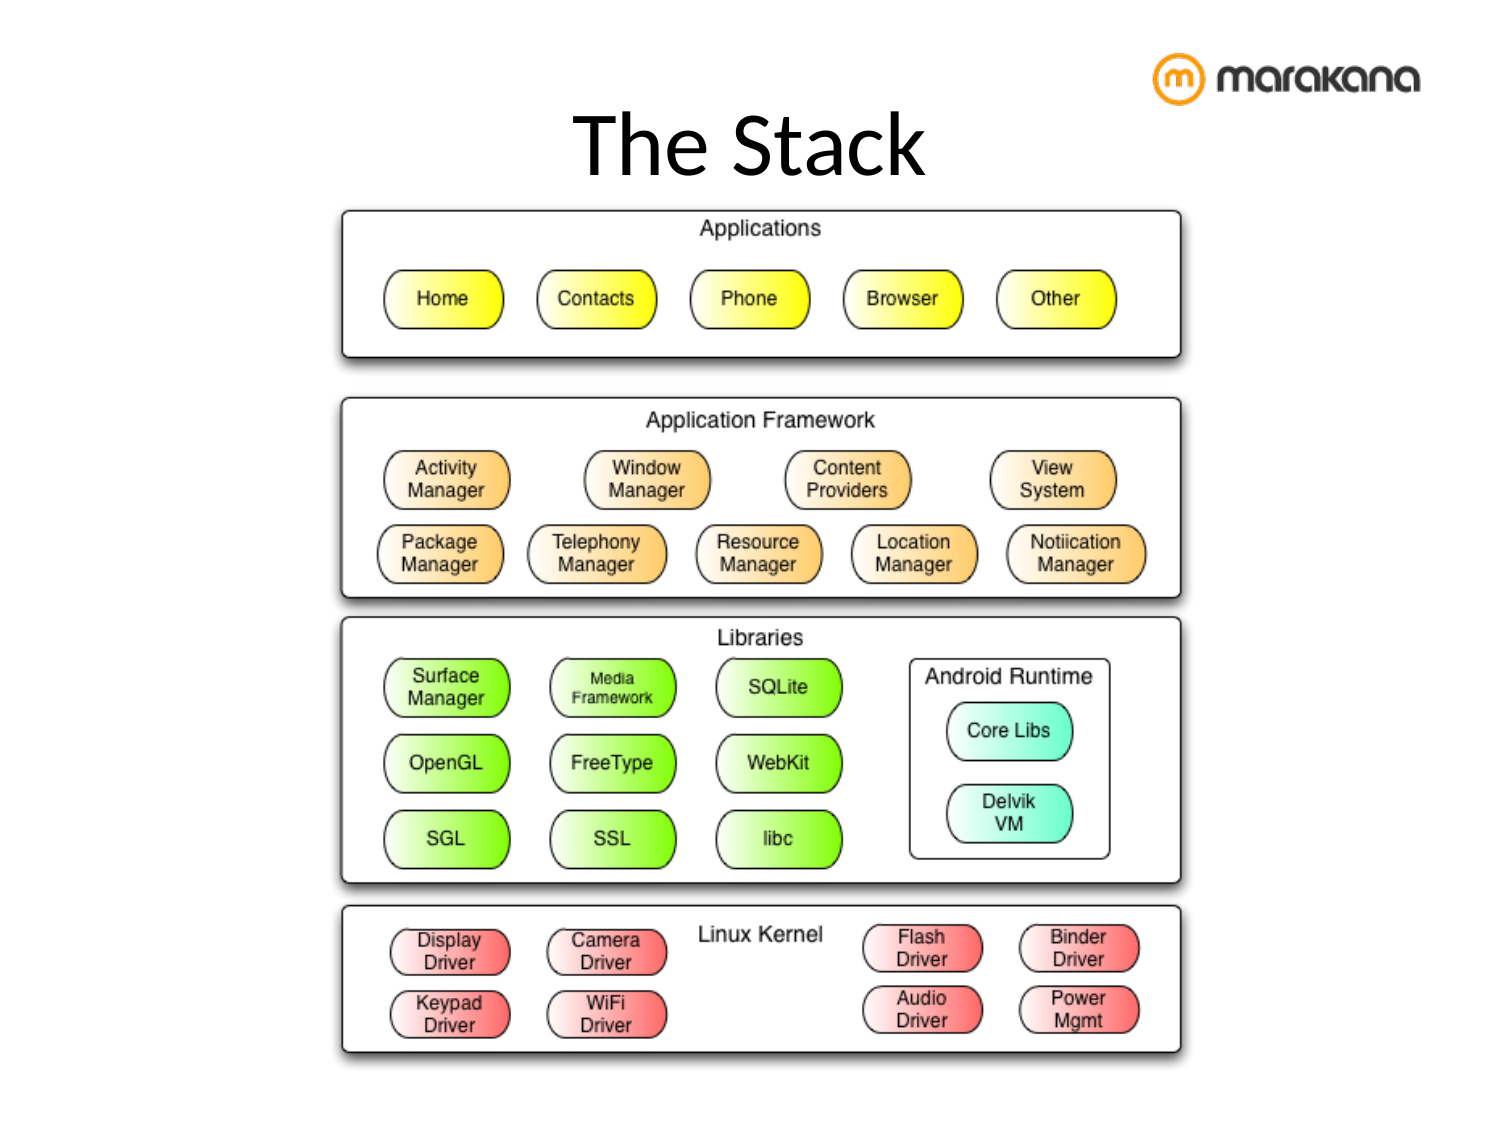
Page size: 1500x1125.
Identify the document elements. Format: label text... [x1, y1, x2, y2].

picture [324, 199, 1198, 1076]
title The Stack [75, 45, 1425, 233]
